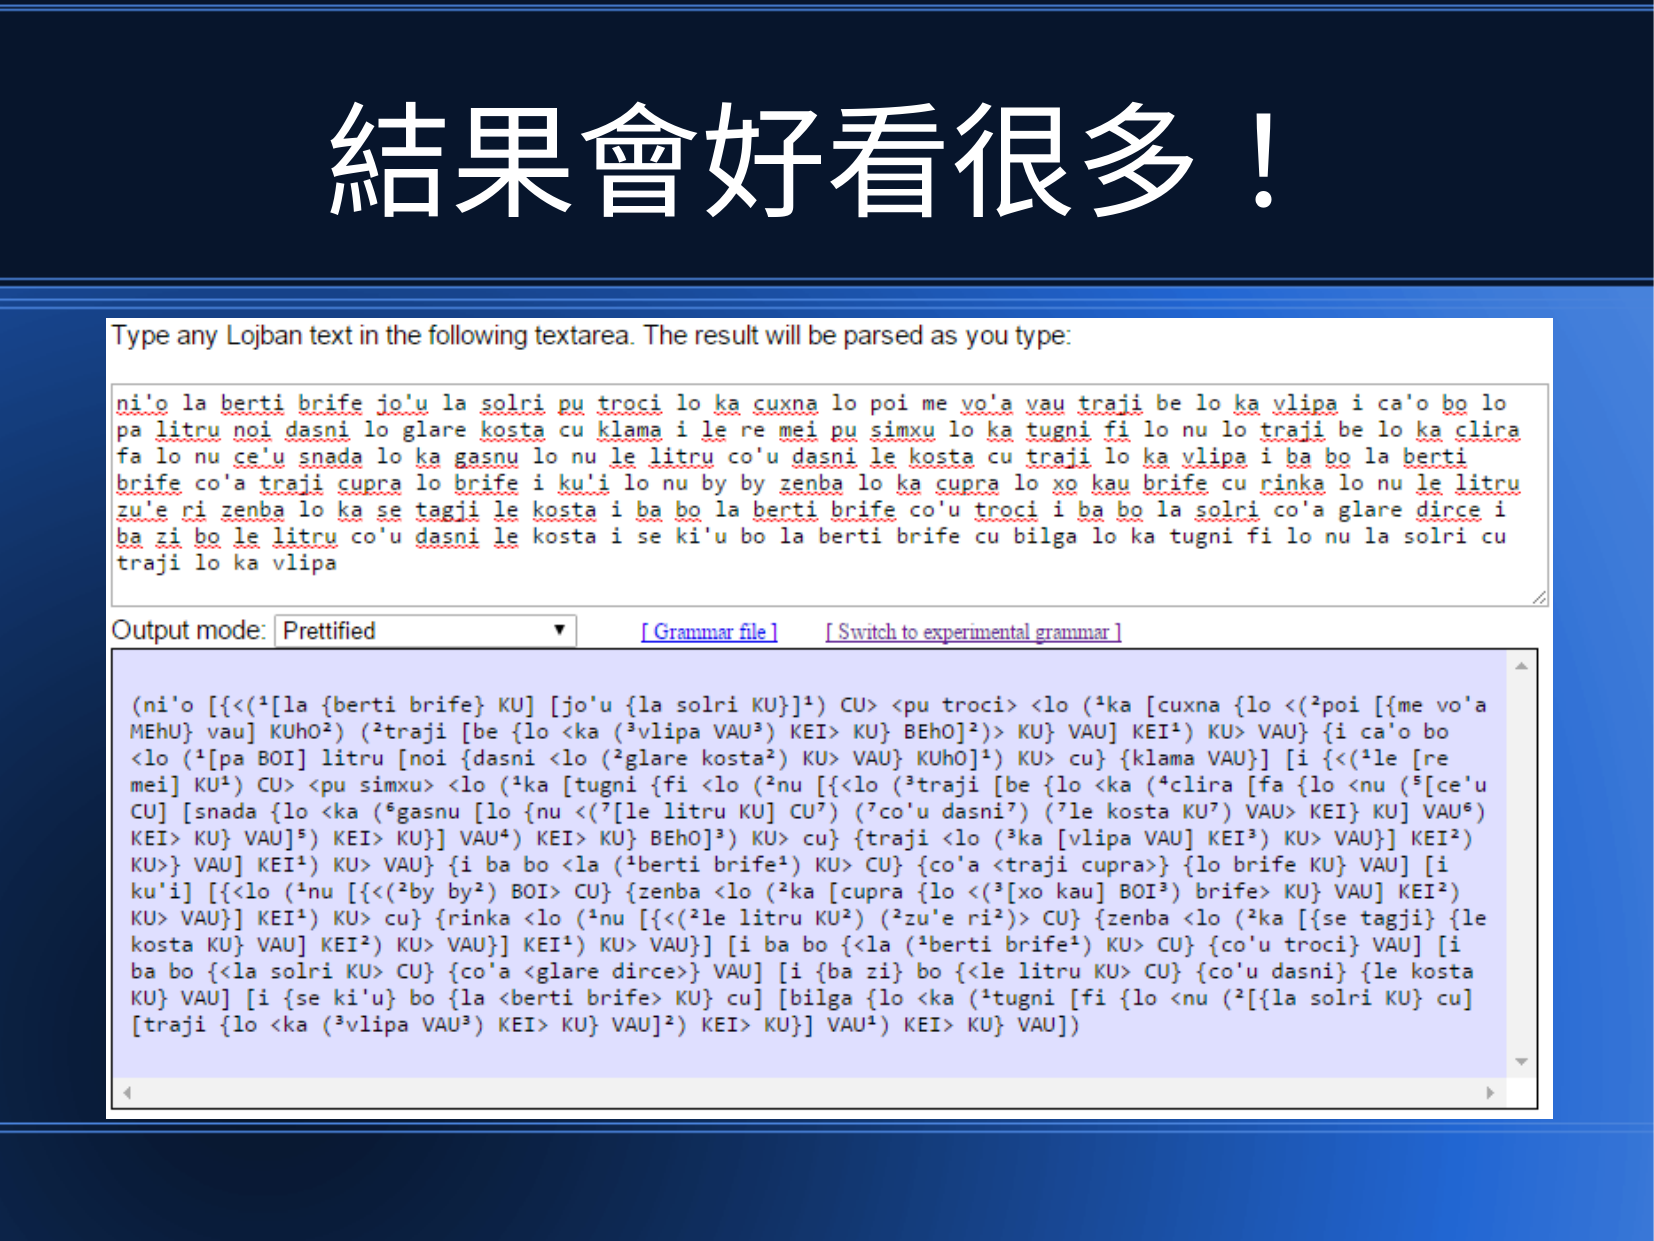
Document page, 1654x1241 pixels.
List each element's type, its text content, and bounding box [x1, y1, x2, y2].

title 結果會好看很多！ [82, 49, 1571, 257]
picture [0, 0, 1654, 1241]
